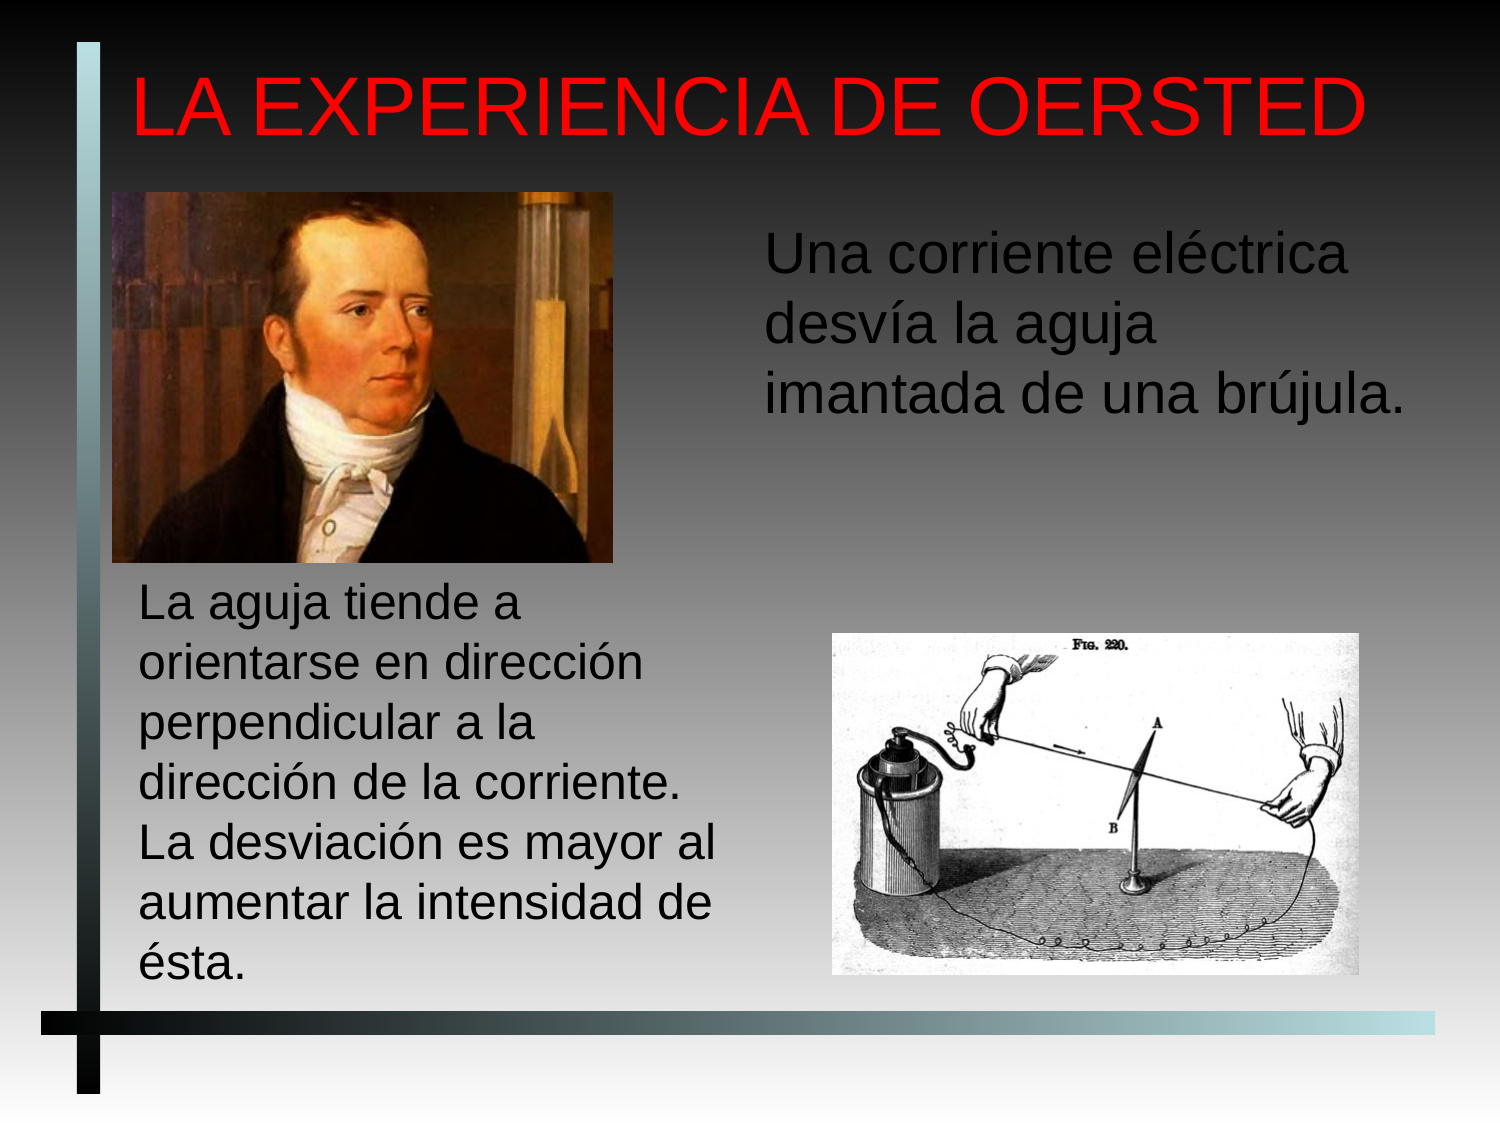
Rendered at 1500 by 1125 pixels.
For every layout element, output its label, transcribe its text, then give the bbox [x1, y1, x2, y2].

text_box La aguja tiende a orientarse en dirección perpendicular a la dirección de la corriente. La desviación es mayor al aumentar la intensidad de ésta. [123, 562, 750, 998]
title LA EXPERIENCIA DE OERSTED [75, 45, 1425, 233]
picture [832, 633, 1359, 975]
text_box Una corriente eléctrica desvía la aguja imantada de una brújula. [749, 208, 1424, 433]
picture [112, 192, 613, 563]
